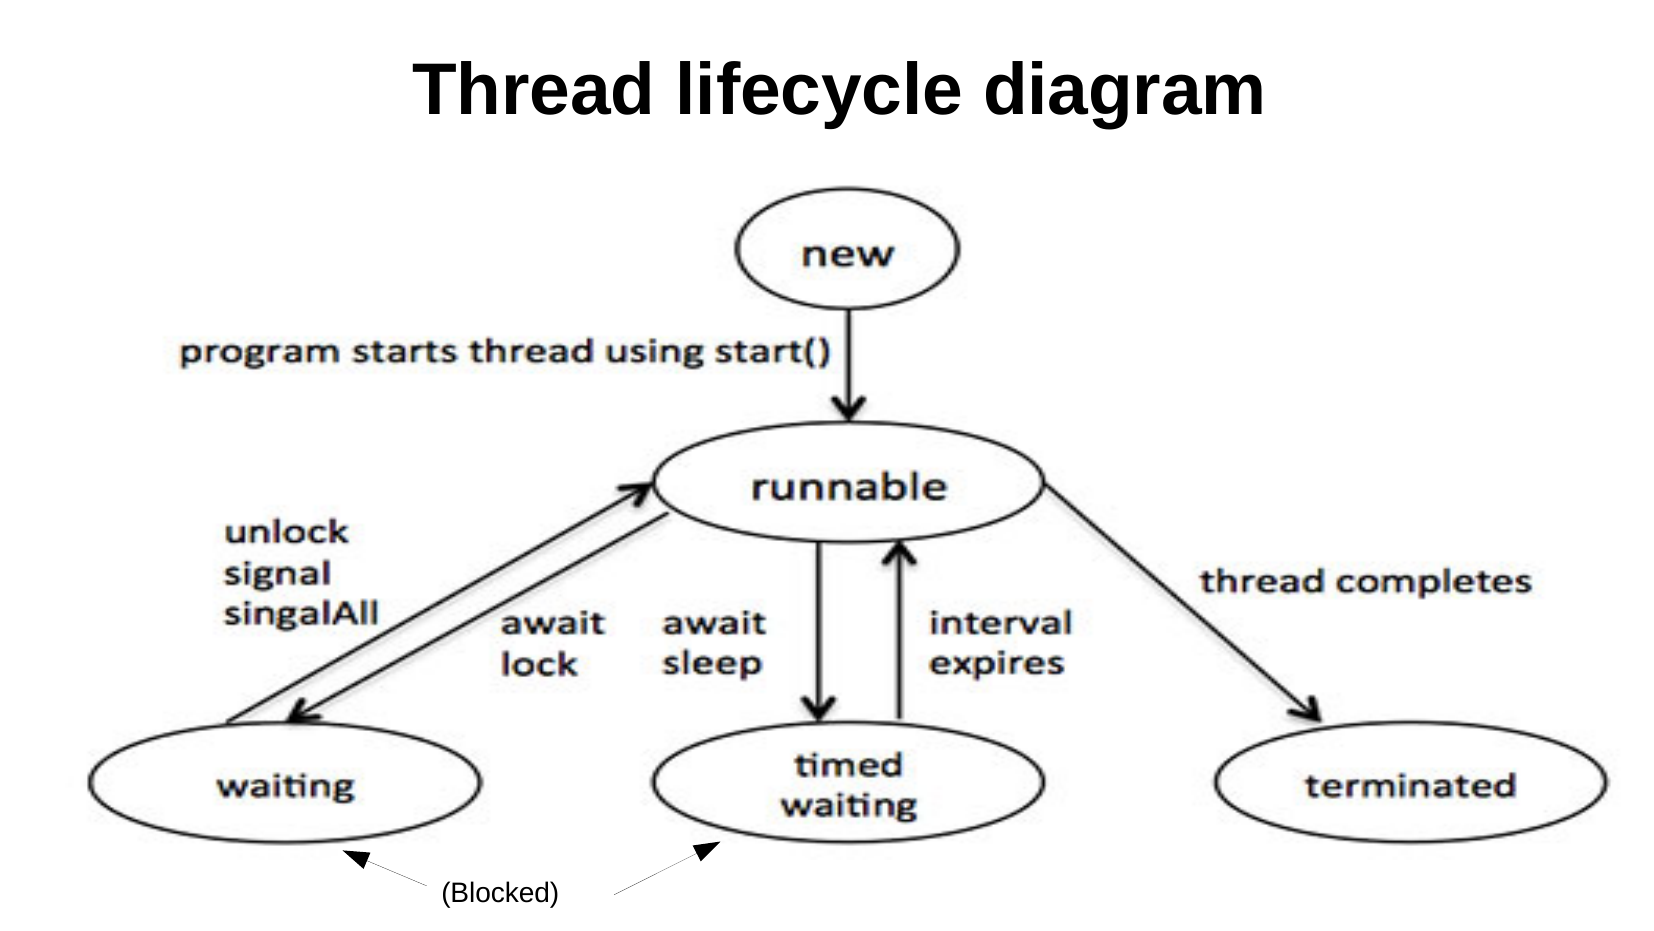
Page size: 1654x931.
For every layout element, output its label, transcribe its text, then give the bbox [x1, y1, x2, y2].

picture [64, 168, 1633, 860]
text_box (Blocked) [426, 869, 615, 916]
picture [686, 854, 699, 860]
title Thread lifecycle diagram [82, 48, 1571, 131]
